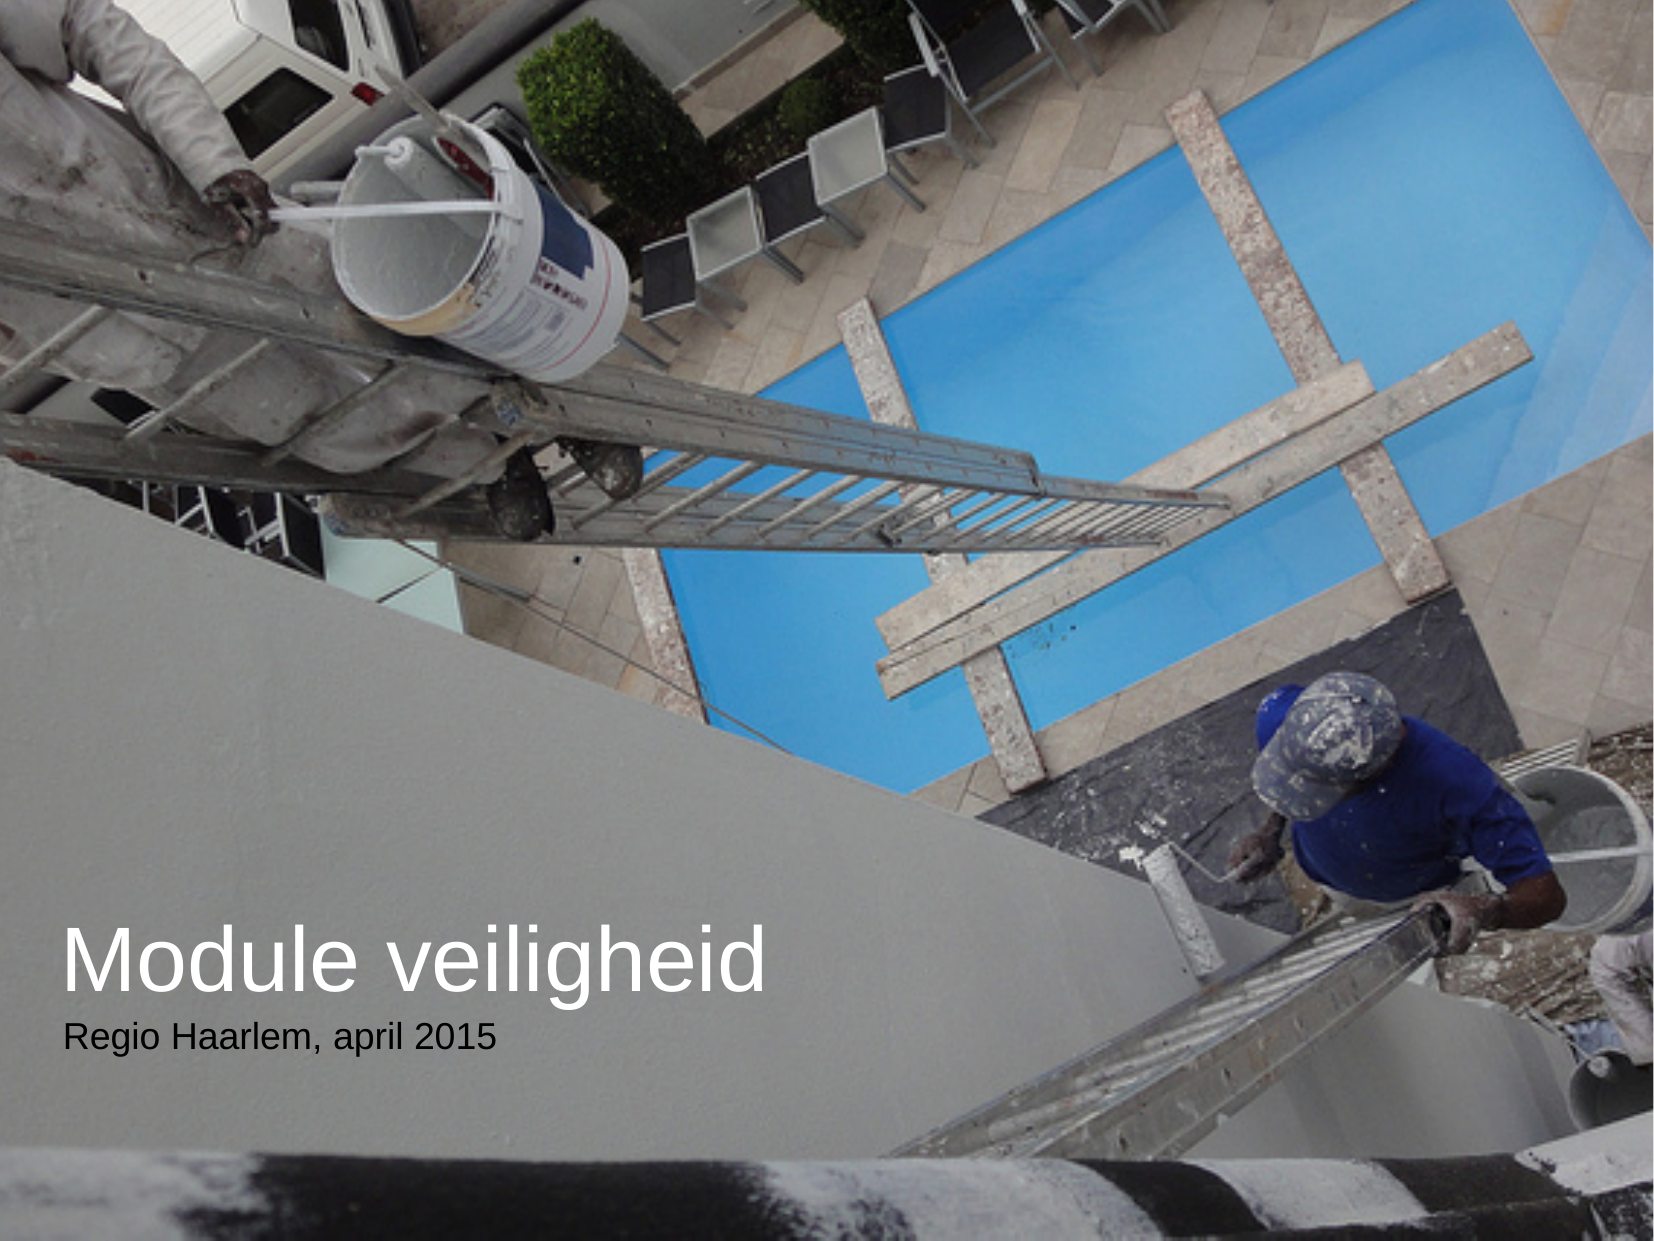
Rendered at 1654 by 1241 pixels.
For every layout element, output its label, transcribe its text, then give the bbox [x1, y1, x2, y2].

text_box Regio Haarlem, april 2015 [48, 1008, 874, 1066]
title Module veiligheid [60, 906, 1143, 1012]
picture [0, 0, 1654, 1241]
